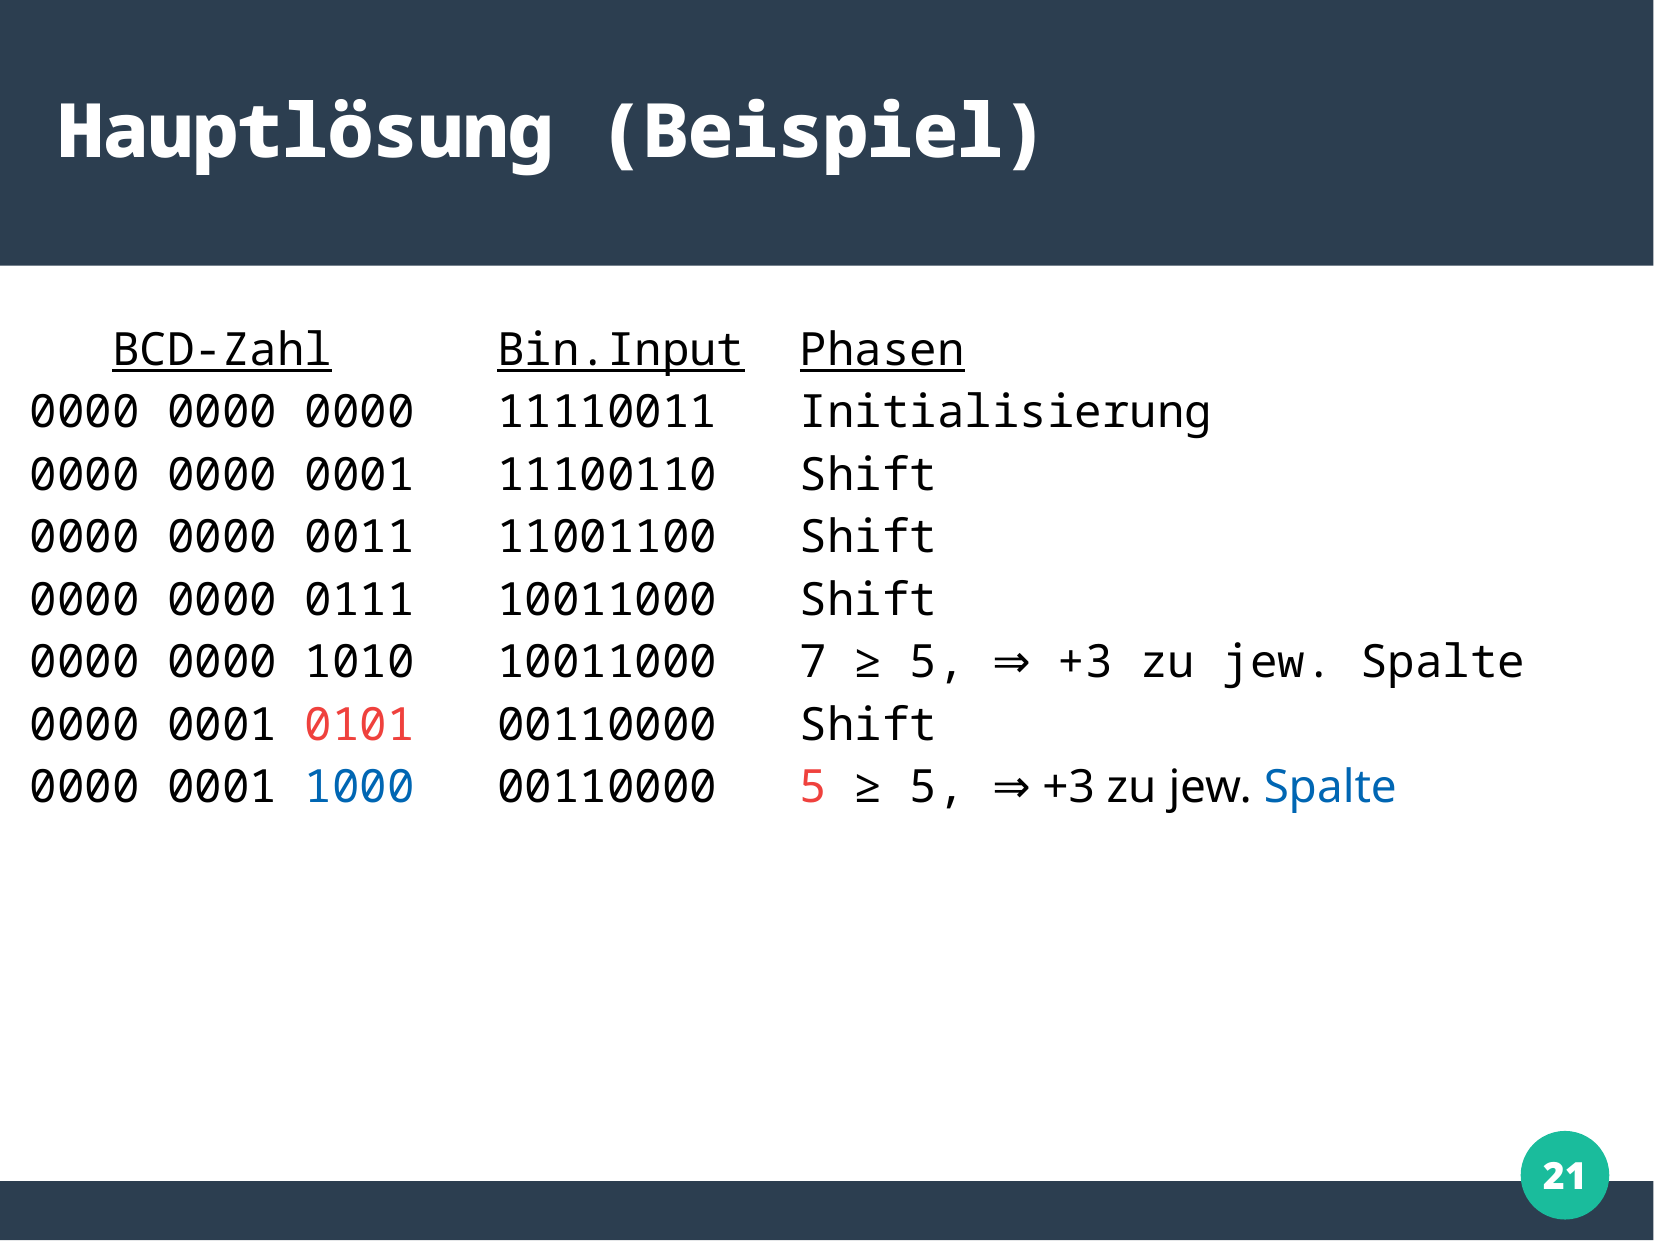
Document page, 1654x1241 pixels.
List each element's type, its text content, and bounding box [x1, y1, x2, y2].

title Hauptlösung (Beispiel) [59, 49, 1595, 207]
text_box BCD-Zahl Bin.Input Phasen 0000 0000 0000 11110011 Initialisierung 0000 0000 0001 11100110 Shift 0000 0000 0011 11001100 Shift 0000 0000 0111 10011000 Shift 0000 0000 1010 10011000 7 ≥ 5, ⇒ +3 zu jew. Spalte 0000 0001 0101 00110000 Shift 0000 0001 1000 00110000 5 ≥ 5, ⇒ +3 zu jew. Spalte [15, 308, 1636, 1241]
